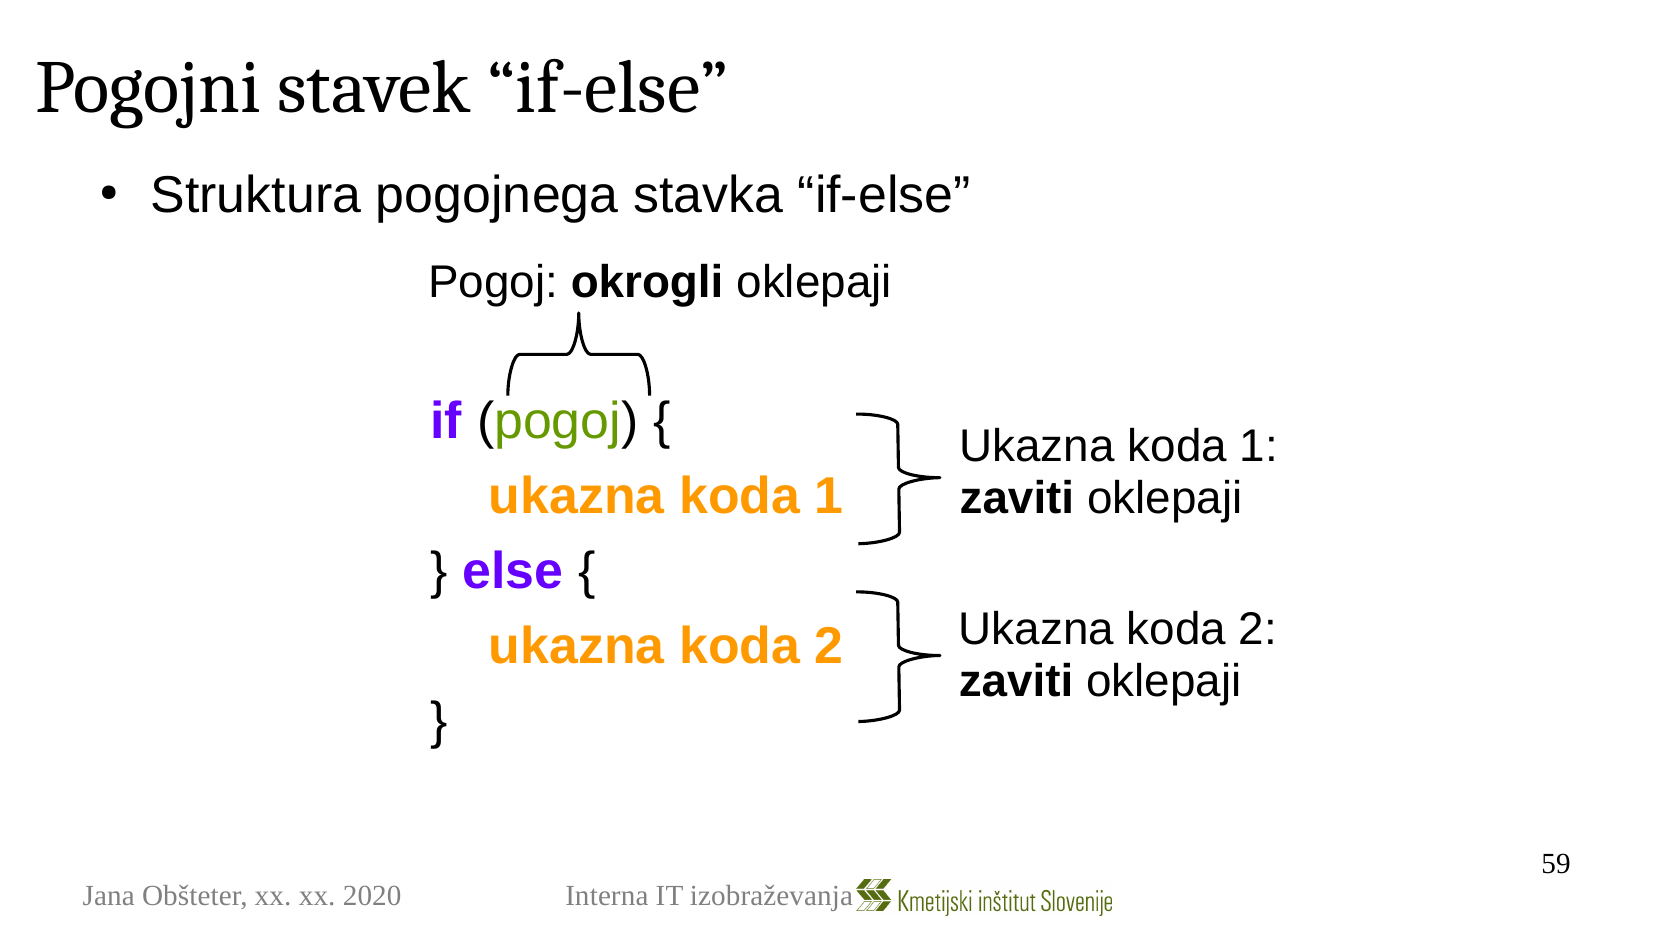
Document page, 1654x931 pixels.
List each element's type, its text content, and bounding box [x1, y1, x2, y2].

picture [856, 879, 1112, 916]
title Pogojni stavek “if-else” [35, 21, 1524, 154]
list Struktura pogojnega stavka “if-else” if (pogoj) { ukazna koda 1 } else { ukazna koda 2 } [82, 165, 1642, 827]
text_box Ukazna koda 2: zaviti oklepaji [944, 595, 1393, 816]
text_box Ukazna koda 1: zaviti oklepaji [944, 412, 1394, 633]
text_box Pogoj: okrogli oklepaji [413, 248, 1182, 367]
